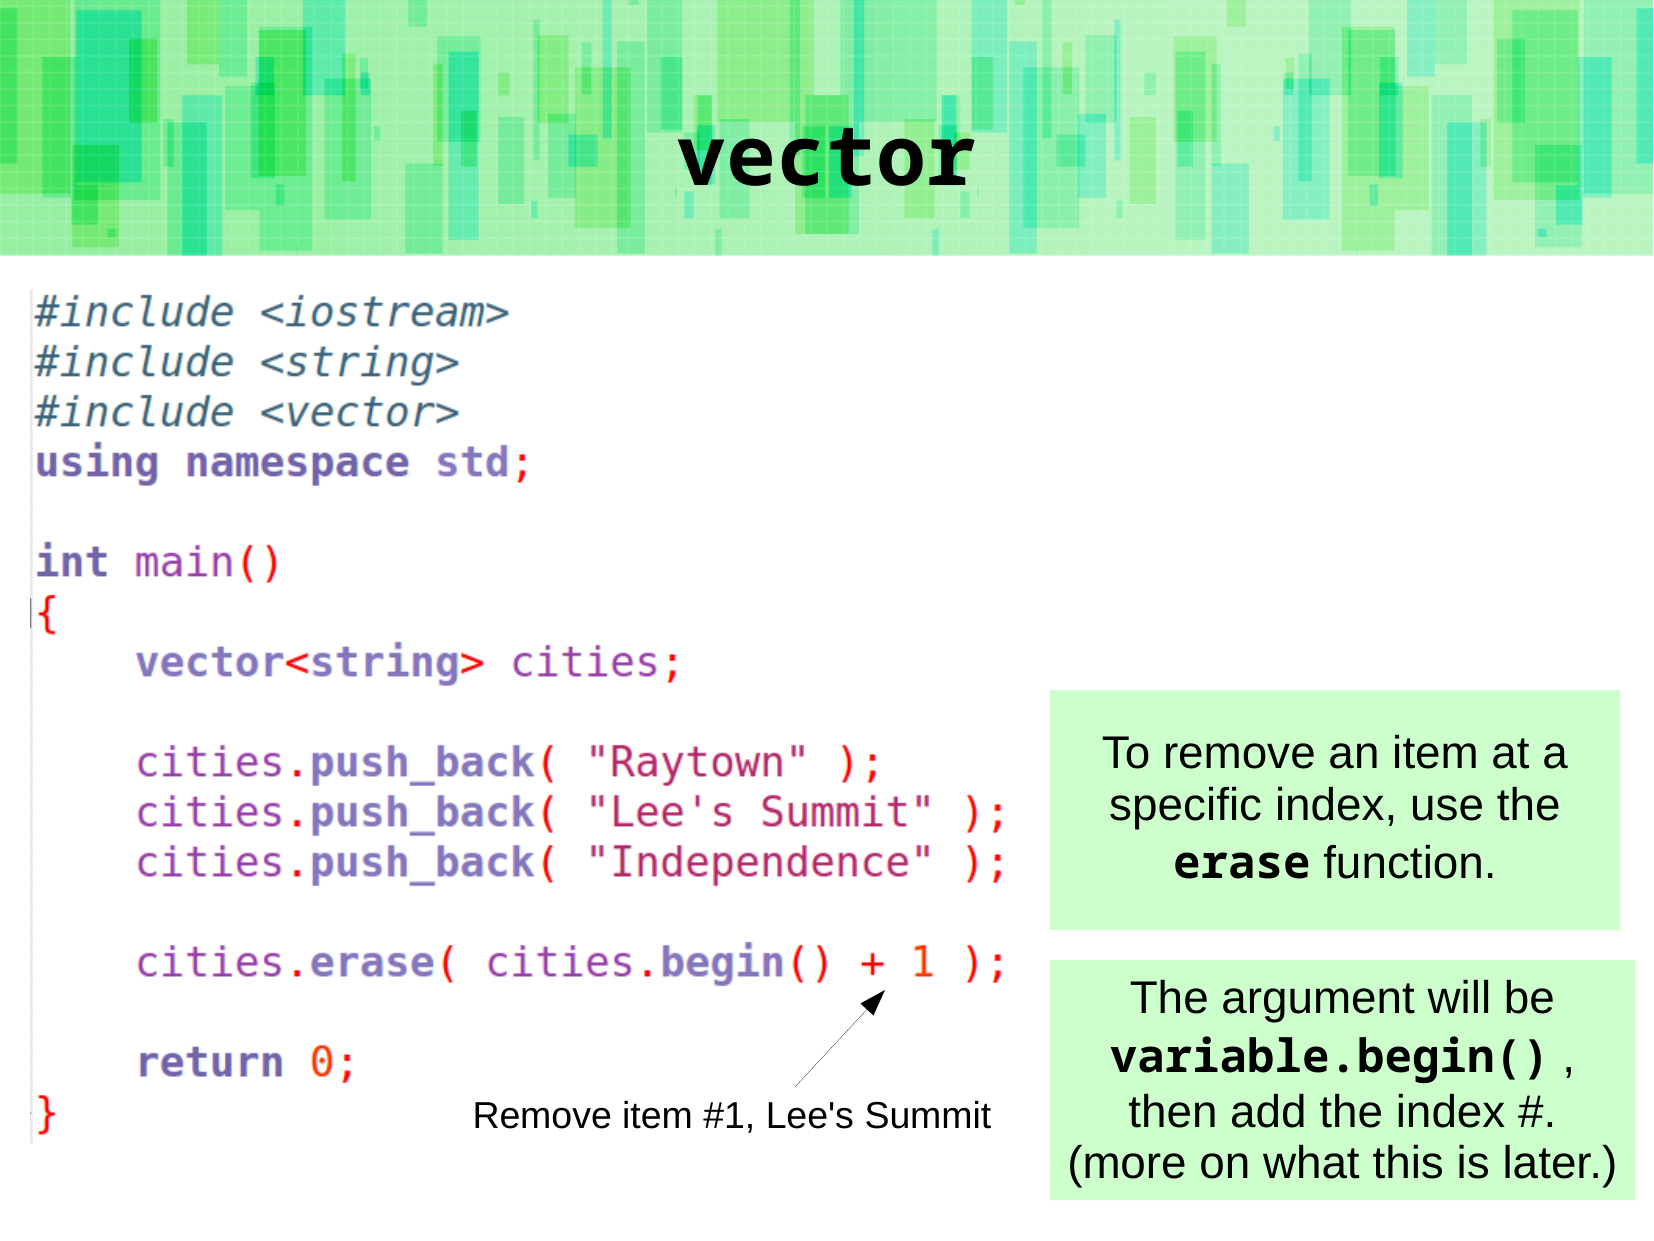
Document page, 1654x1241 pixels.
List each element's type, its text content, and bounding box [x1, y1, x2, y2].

text_box To remove an item at a specific index, use the erase function. [1050, 690, 1621, 931]
text_box Remove item #1, Lee's Summit [435, 1086, 1030, 1144]
title vector [82, 49, 1571, 257]
text_box The argument will be variable.begin() , then add the index #. (more on what this is later.) [1050, 960, 1636, 1201]
picture [0, 0, 1654, 1241]
